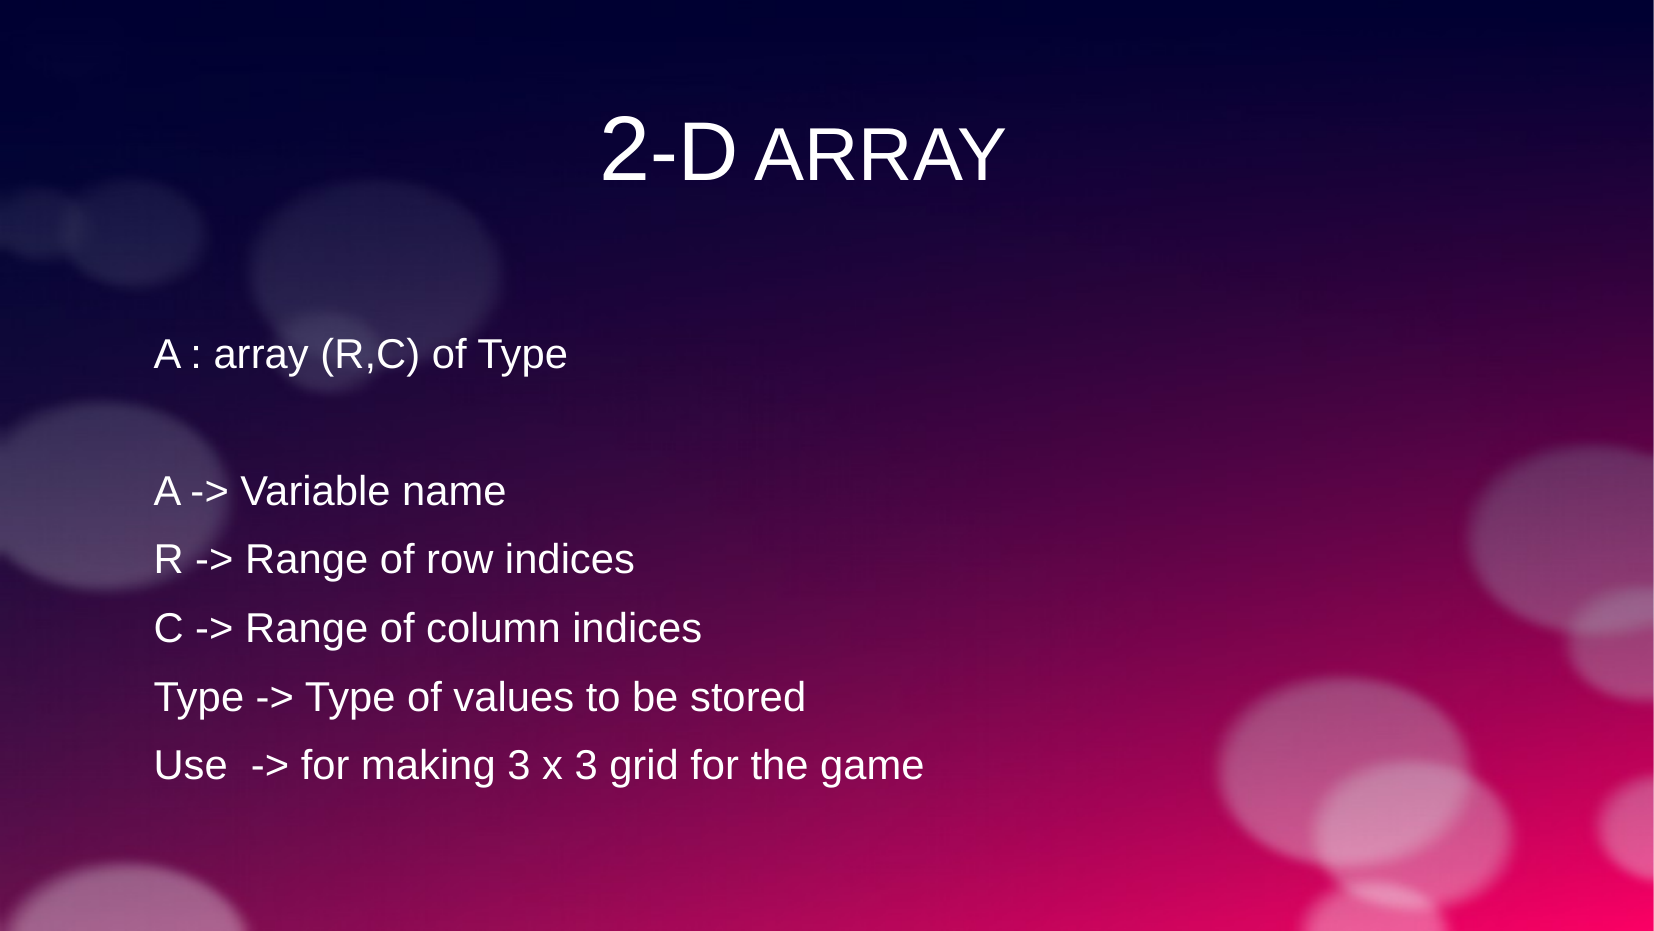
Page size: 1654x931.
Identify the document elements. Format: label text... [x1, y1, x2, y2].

list A : array (R,C) of Type A -> Variable name R -> Range of row indices C -> Range of column indices Type -> Type of values to be stored Use -> for making 3 x 3 grid for the game [82, 330, 1571, 886]
picture [0, 0, 1654, 931]
title 2-D ARRAY [82, 70, 1571, 227]
